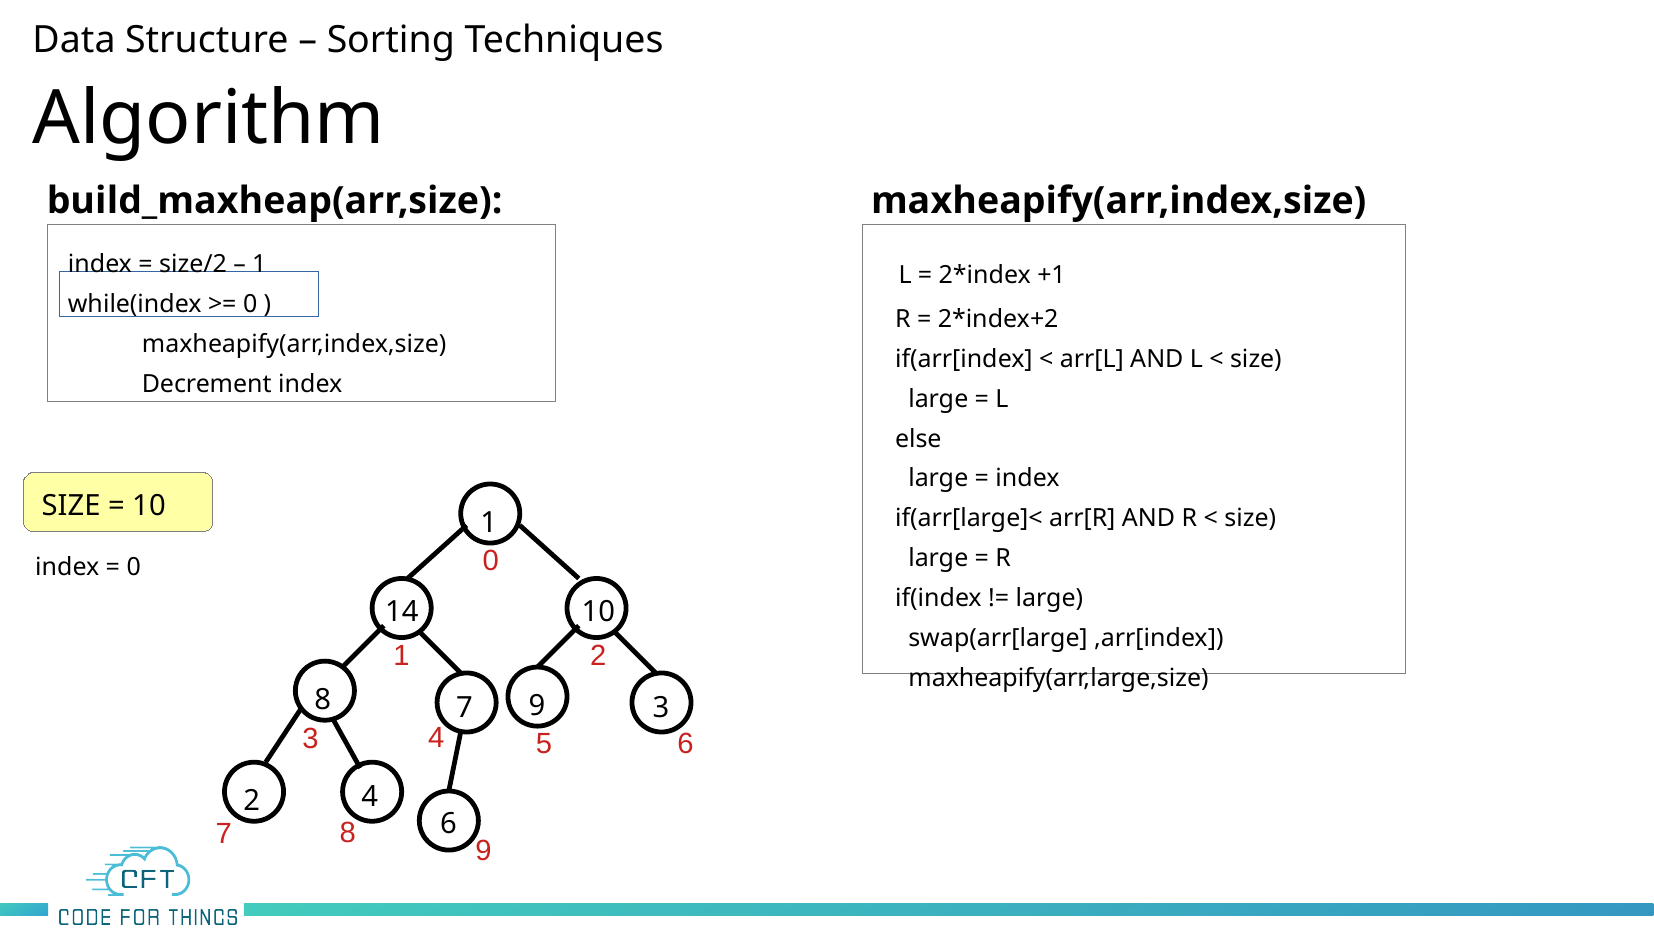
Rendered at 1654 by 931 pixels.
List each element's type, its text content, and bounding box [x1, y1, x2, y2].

text_box 0 [467, 536, 514, 585]
text_box [433, 791, 464, 795]
text_box 7 [200, 809, 247, 857]
text_box 2 [575, 631, 622, 680]
text_box [224, 777, 228, 806]
text_box 3 [287, 714, 293, 724]
text_box [432, 845, 466, 851]
text_box [302, 661, 347, 671]
text_box [437, 687, 441, 713]
text_box [645, 672, 678, 678]
text_box [348, 672, 355, 710]
text_box [419, 803, 425, 838]
text_box [490, 684, 497, 721]
text_box 6 [425, 795, 474, 845]
text_box 10 [566, 582, 634, 632]
text_box [507, 680, 513, 714]
text_box [450, 672, 484, 678]
text_box maxheapify(arr,index,size) [856, 166, 1571, 225]
picture [59, 846, 237, 925]
text_box 7 [441, 678, 490, 728]
text_box [371, 818, 386, 822]
text_box [362, 762, 390, 768]
text_box [23, 472, 213, 532]
text_box [395, 773, 402, 811]
text_box [562, 680, 568, 714]
text_box index = size/2 – 1 while(index >= 0 ) maxheapify(arr,index,size) Decrement index [53, 238, 508, 402]
text_box 9 [460, 826, 507, 875]
text_box 1 [458, 493, 525, 544]
text_box 2 [228, 772, 277, 822]
text_box 6 [662, 719, 709, 768]
text_box 8 [299, 671, 348, 721]
text_box 8 [324, 808, 371, 857]
text_box index = 0 [0, 541, 186, 591]
text_box [277, 773, 284, 811]
text_box SIZE = 10 [26, 476, 207, 526]
text_box [295, 676, 299, 705]
text_box [474, 805, 479, 837]
text_box 3 [637, 678, 686, 728]
text_box [387, 578, 416, 582]
text_box [862, 224, 1406, 674]
text_box [515, 667, 560, 677]
text_box [631, 686, 637, 719]
text_box [686, 686, 692, 719]
text_box 1 [378, 631, 425, 680]
text_box 4 [346, 768, 395, 818]
text_box [47, 224, 556, 402]
text_box [468, 483, 512, 493]
title Data Structure – Sorting Techniques Algorithm [32, 12, 1184, 166]
text_box [342, 778, 346, 806]
text_box build_maxheap(arr,size): [32, 165, 650, 225]
text_box 5 [521, 719, 567, 768]
text_box 4 [413, 713, 460, 762]
text_box [460, 728, 482, 733]
text_box 3 [287, 714, 334, 763]
text_box [646, 728, 662, 733]
text_box 9 [513, 677, 562, 727]
text_box [232, 762, 276, 772]
text_box L = 2*index +1 R = 2*index+2 if(arr[index] < arr[L] AND L < size) large = L else large = index if(arr[large]< arr[R] AND R < size) large = R if(index != large) swap(arr[large] ,arr[index]) maxheapify(arr,large,size) [874, 236, 1371, 647]
text_box [582, 578, 611, 582]
text_box 14 [370, 582, 438, 632]
